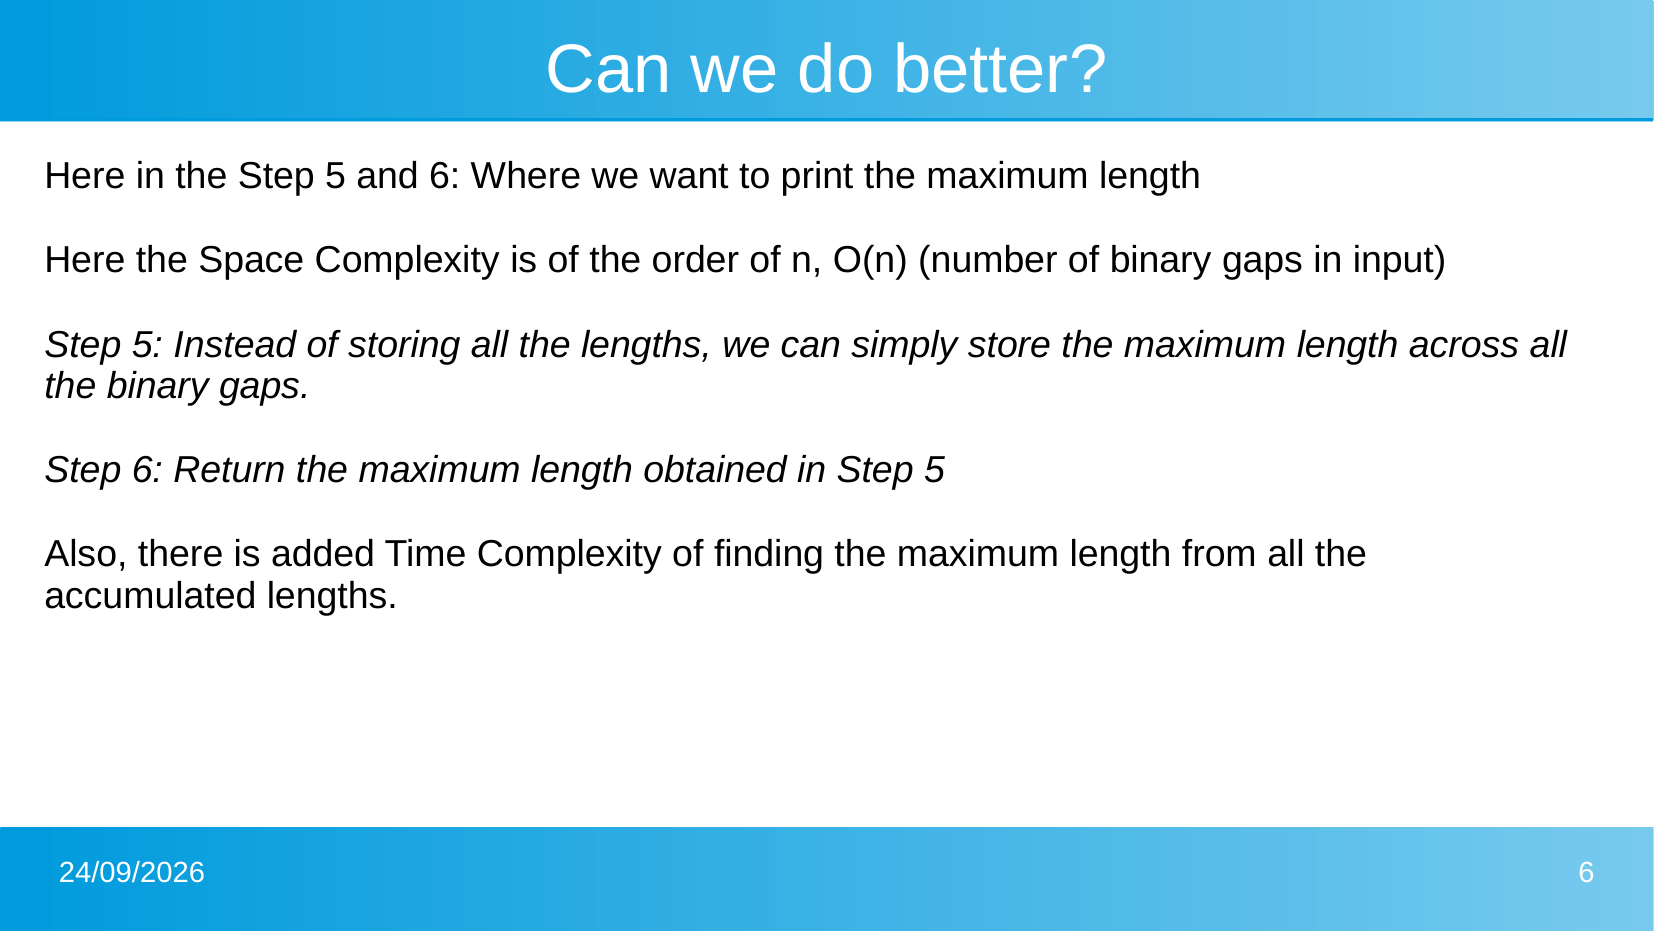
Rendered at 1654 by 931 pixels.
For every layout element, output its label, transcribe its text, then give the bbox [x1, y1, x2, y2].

title Can we do better? [59, 29, 1595, 108]
text_box Here in the Step 5 and 6: Where we want to print the maximum length Here the Space Complexity is of the order of n, O(n) (number of binary gaps in input) Step 5: Instead of storing all the lengths, we can simply store the maximum length across all the binary gaps. Step 6: Return the maximum length obtained in Step 5 Also, there is added Time Complexity of finding the maximum length from all the accumulated lengths. [29, 147, 1595, 625]
